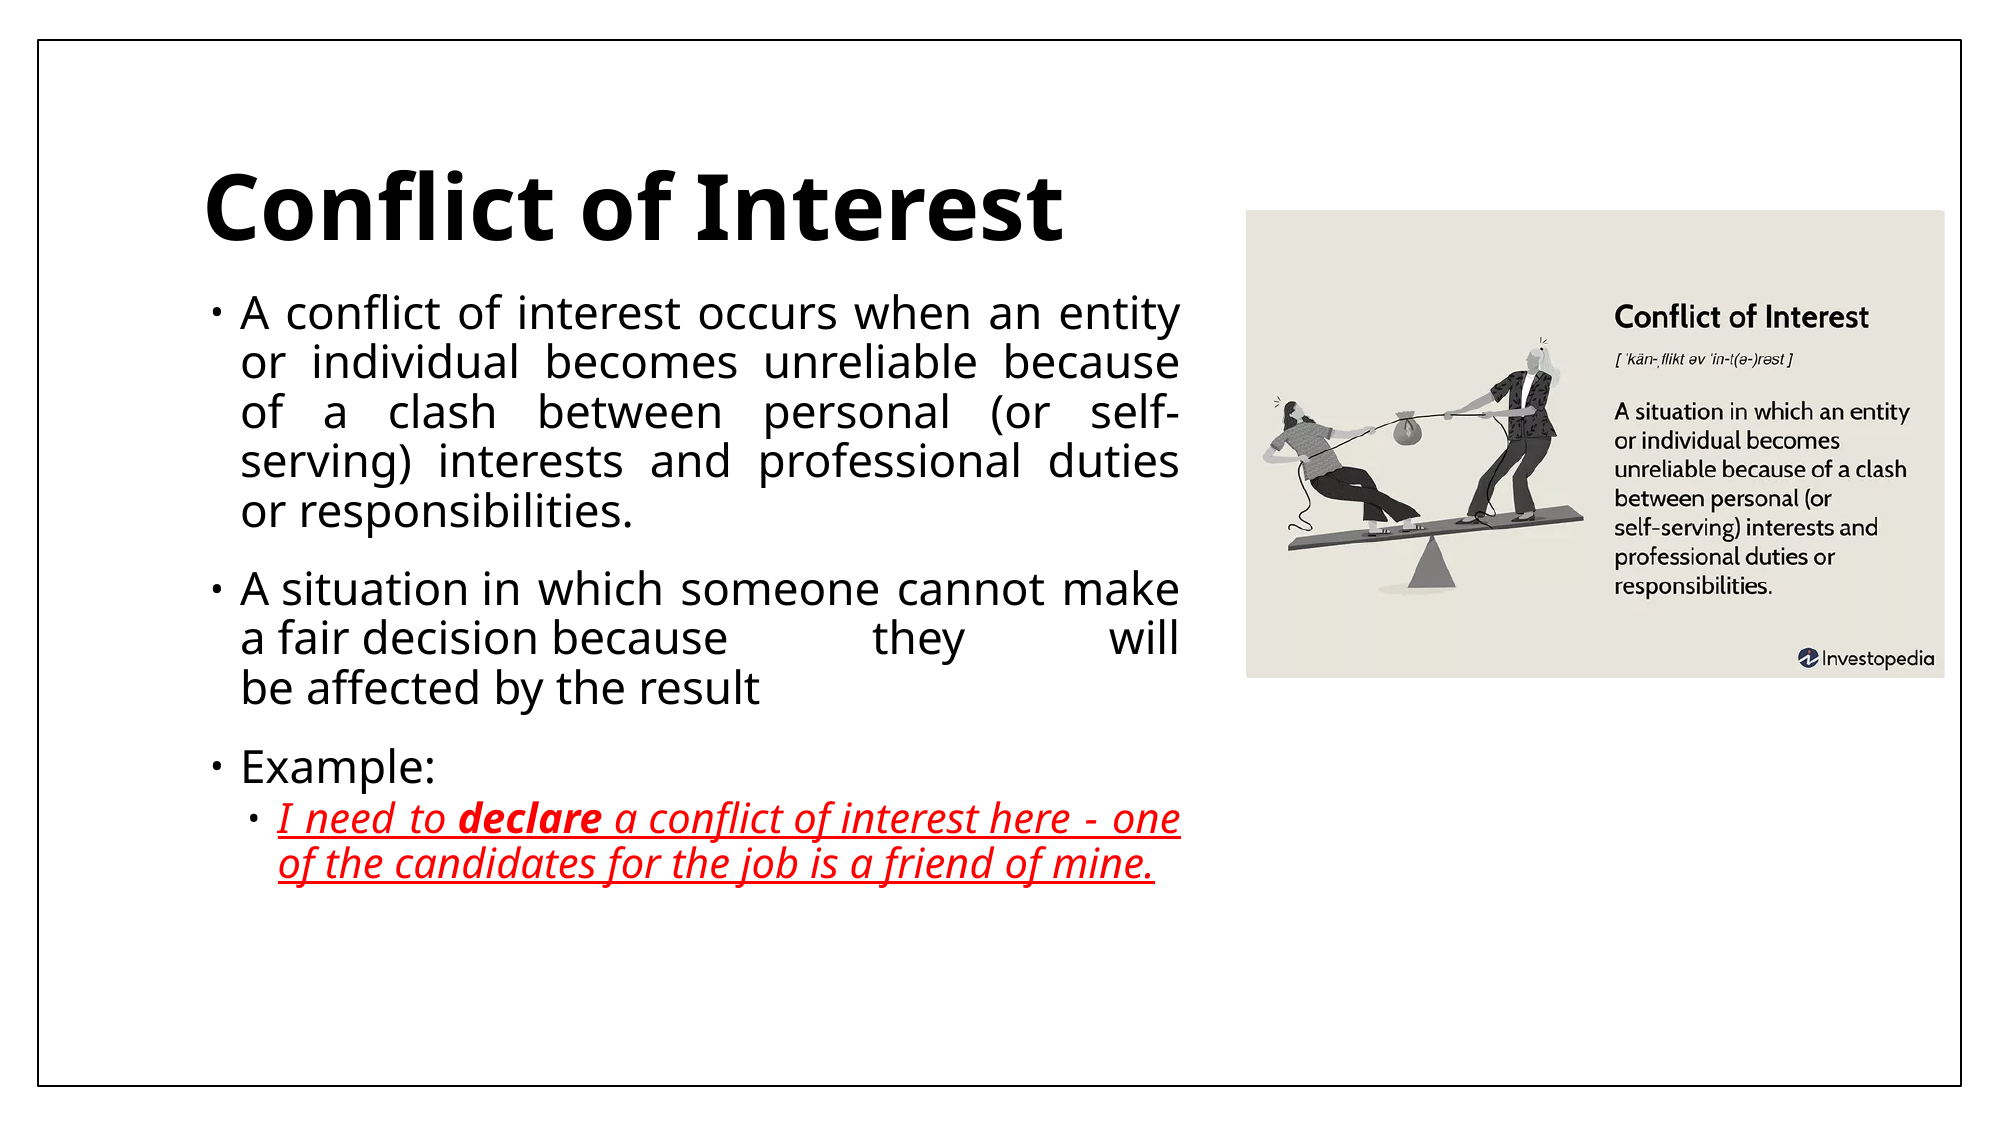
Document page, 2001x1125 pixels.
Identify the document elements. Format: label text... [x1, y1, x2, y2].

picture [1245, 210, 1942, 676]
list A conflict of interest occurs when an entity or individual becomes unreliable because of a clash between personal (or self-serving) interests and professional duties or responsibilities. A situation in which someone cannot make a fair decision because they will be affected by the result Example: I need to declare a conflict of interest here - one of the candidates for the job is a friend of mine. [187, 282, 1196, 1057]
title Conflict of Interest [187, 99, 1808, 323]
chart [1247, 211, 1945, 678]
